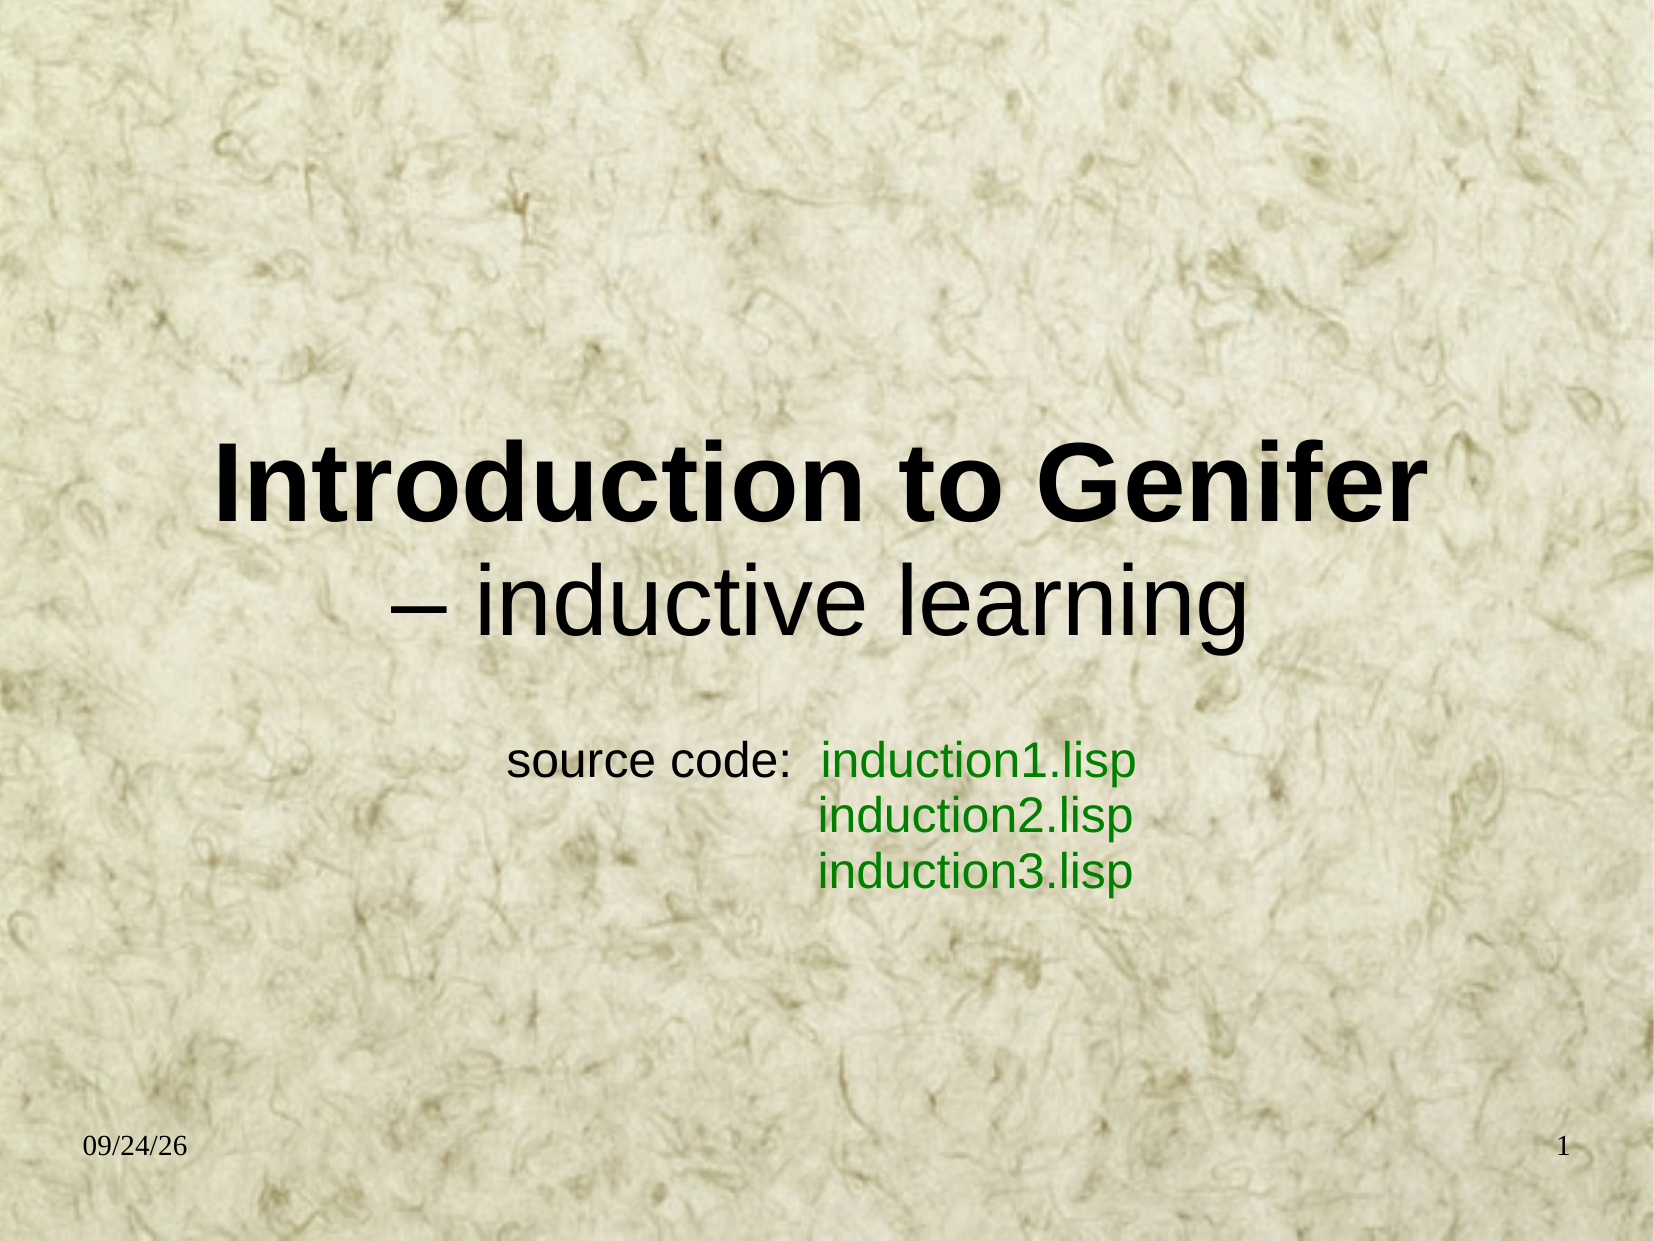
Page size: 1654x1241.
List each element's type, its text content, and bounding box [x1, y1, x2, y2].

picture [0, 0, 1654, 1241]
text_box Introduction to Genifer – inductive learning source code: induction1.lisp induction2.lisp induction3.lisp [77, 309, 1566, 1009]
